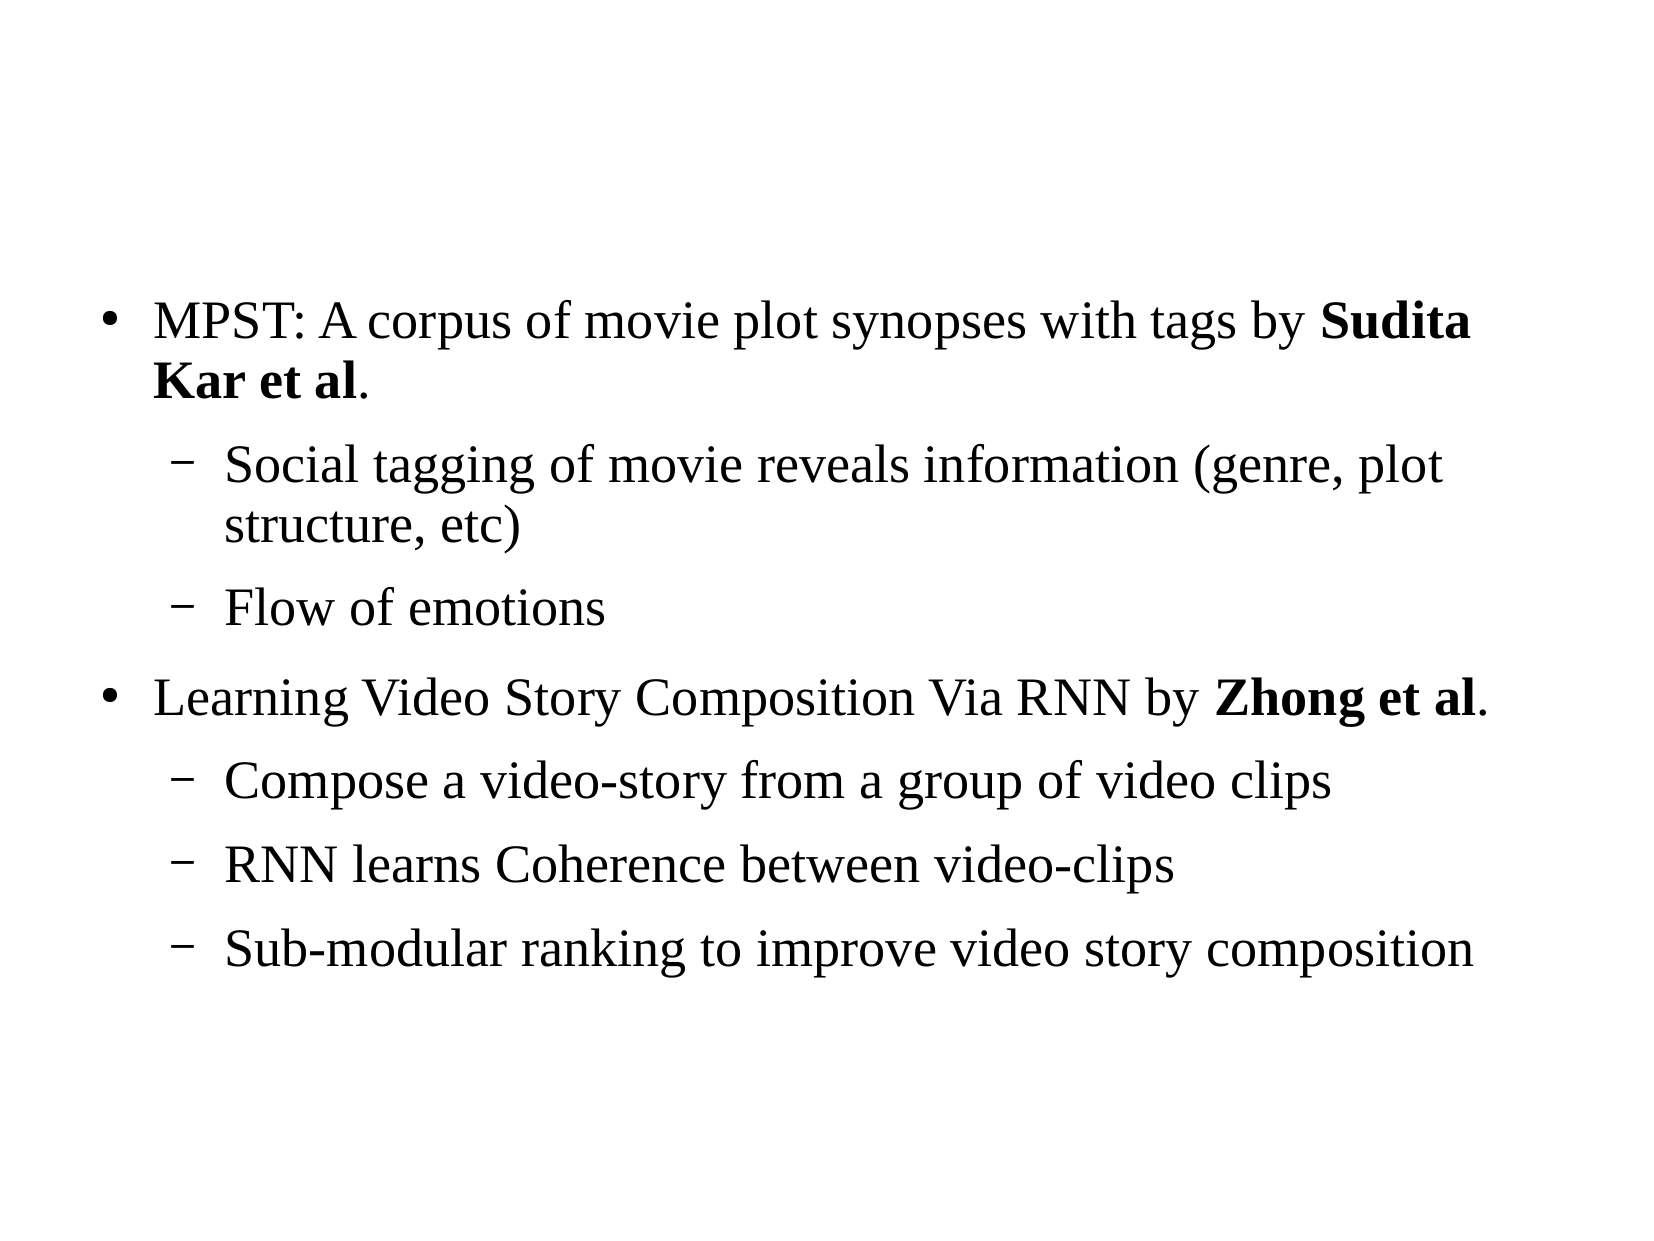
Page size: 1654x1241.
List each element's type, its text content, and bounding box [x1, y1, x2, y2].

list MPST: A corpus of movie plot synopses with tags by Sudita Kar et al. Social tagging of movie reveals information (genre, plot structure, etc) Flow of emotions Learning Video Story Composition Via RNN by Zhong et al. Compose a video-story from a group of video clips RNN learns Coherence between video-clips Sub-modular ranking to improve video story composition [82, 290, 1571, 1010]
